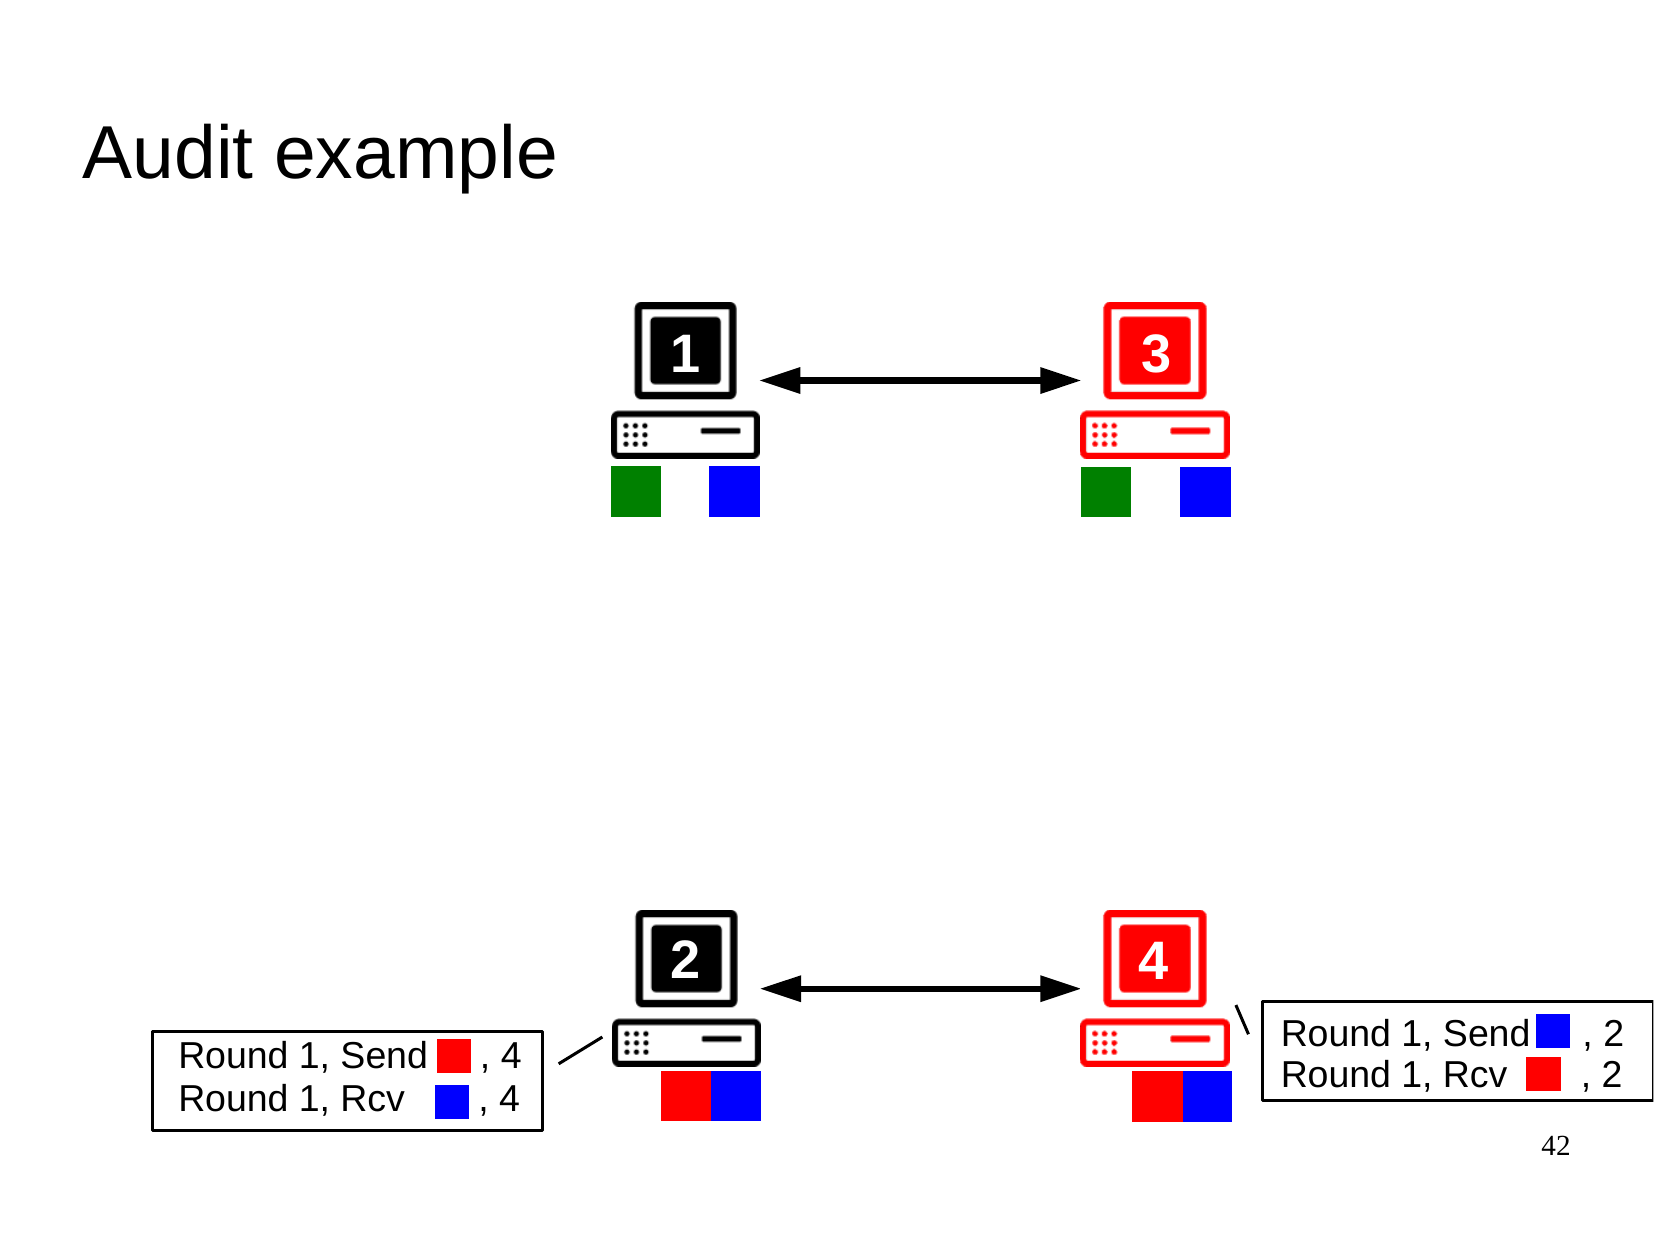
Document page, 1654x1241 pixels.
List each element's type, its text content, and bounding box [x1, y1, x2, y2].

text_box 3 [1126, 315, 1184, 393]
text_box 4 [1123, 923, 1187, 999]
text_box [583, 1037, 603, 1049]
text_box 2 [655, 921, 713, 998]
text_box [1235, 1005, 1249, 1035]
text_box [152, 1031, 542, 1130]
text_box [1180, 467, 1231, 517]
text_box [1526, 1057, 1561, 1091]
text_box [437, 1039, 471, 1073]
text_box [1536, 1014, 1570, 1048]
text_box [435, 1085, 469, 1119]
text_box [661, 1071, 761, 1121]
text_box Round 1, Send , 2 Round 1, Rcv , 2 [1266, 1004, 1654, 1104]
text_box [709, 466, 760, 517]
text_box [1081, 467, 1131, 517]
text_box [1132, 1071, 1232, 1122]
text_box [1263, 1002, 1653, 1101]
text_box [611, 466, 661, 517]
text_box Round 1, Send , 4 Round 1, Rcv , 4 [163, 1027, 583, 1127]
title Audit example [82, 49, 1556, 257]
picture [1080, 302, 1230, 459]
picture [1080, 910, 1230, 1067]
picture [611, 302, 760, 459]
picture [612, 910, 761, 1067]
text_box 1 [655, 316, 713, 392]
